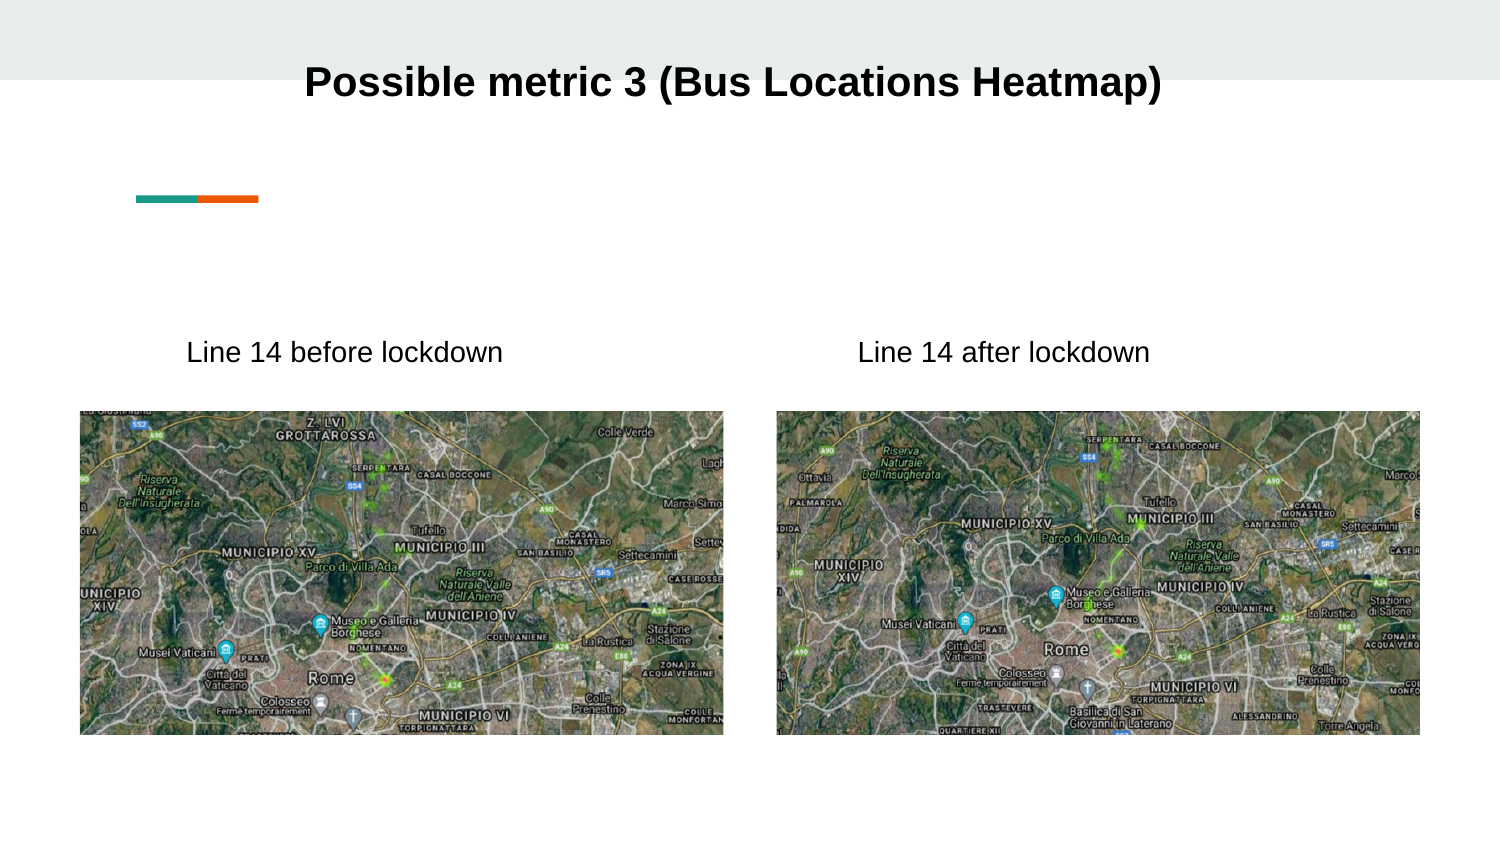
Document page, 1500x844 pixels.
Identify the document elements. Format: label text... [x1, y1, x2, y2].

text_box Line 14 after lockdown [842, 318, 1294, 384]
picture [776, 411, 1420, 735]
picture [79, 411, 724, 735]
text_box Line 14 before lockdown [171, 318, 623, 384]
text_box Possible metric 3 (Bus Locations Heatmap) [165, 39, 1302, 120]
